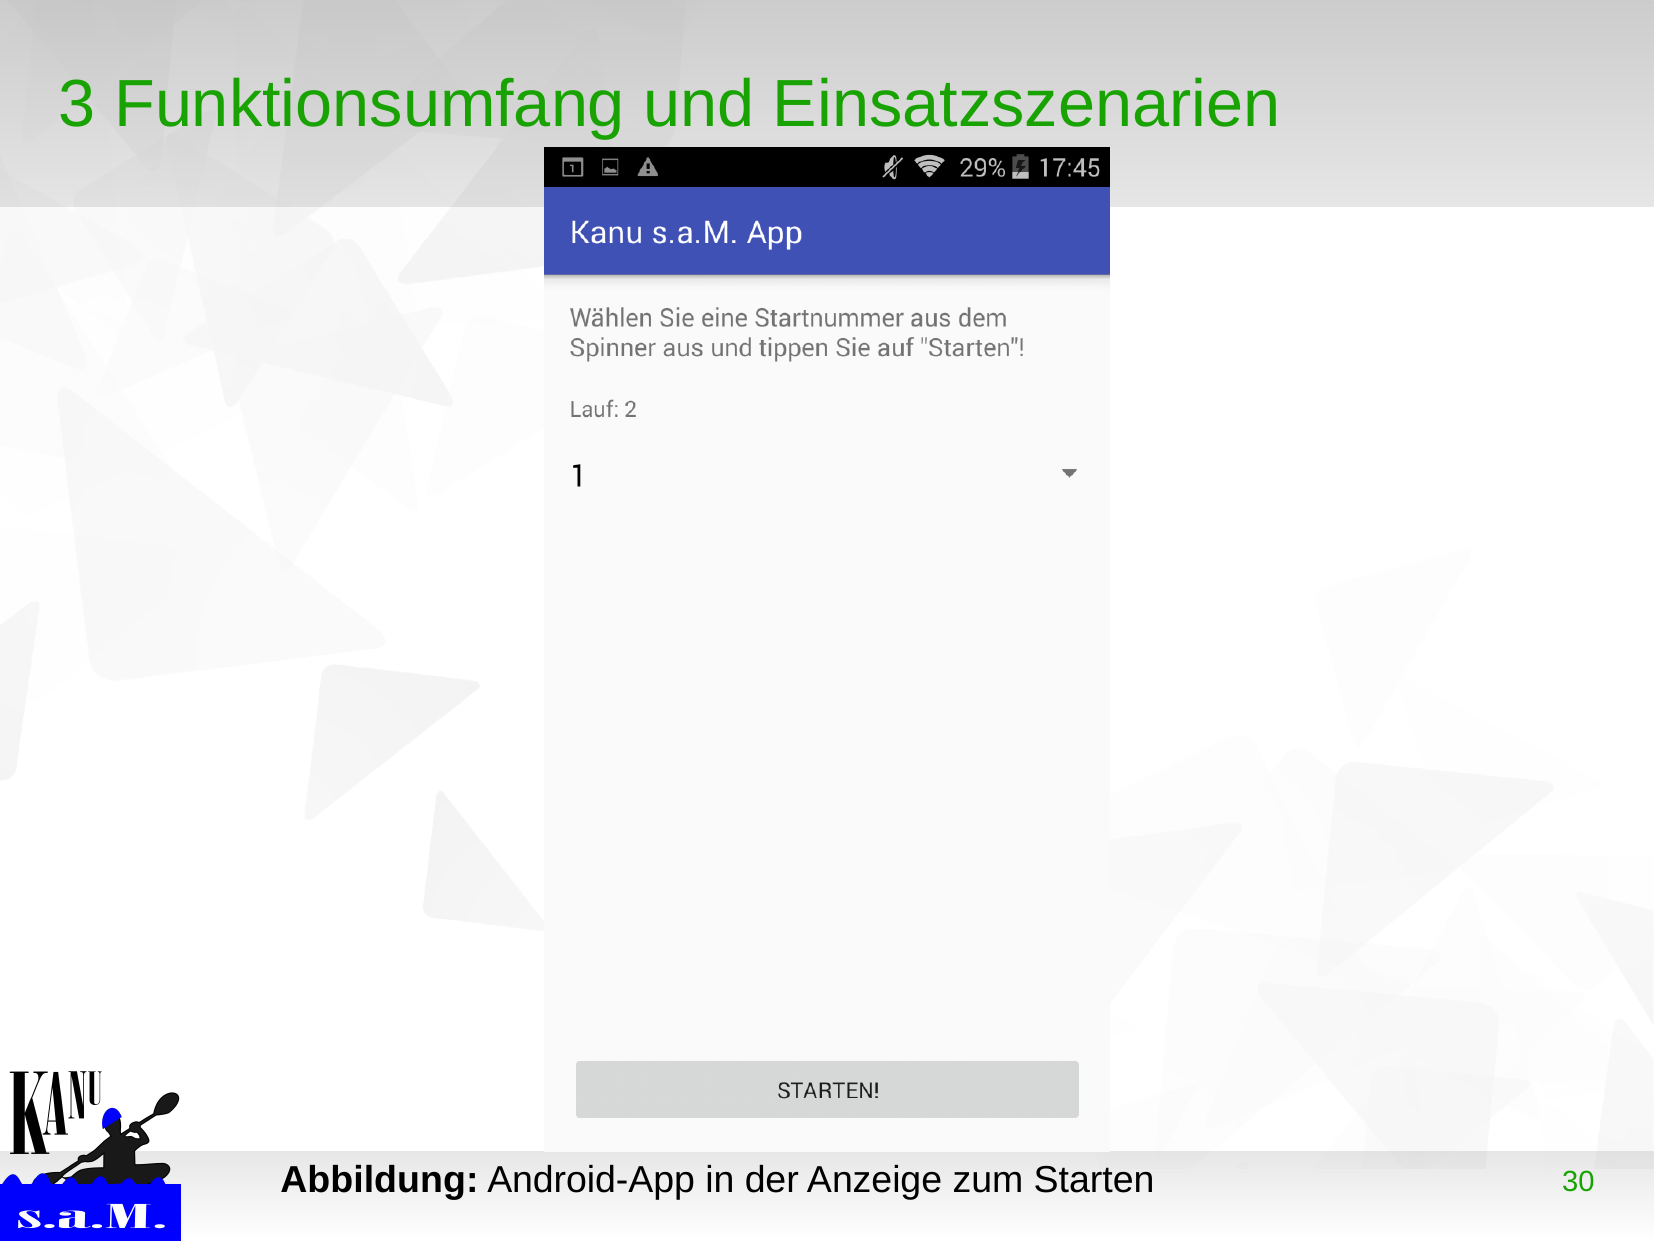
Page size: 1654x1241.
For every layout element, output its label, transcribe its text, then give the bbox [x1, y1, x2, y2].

text_box Abbildung: Android-App in der Anzeige zum Starten [265, 1151, 1418, 1241]
title 3 Funktionsumfang und Einsatzszenarien [59, 29, 1595, 178]
picture [0, 0, 1654, 1169]
picture [0, 1059, 181, 1241]
